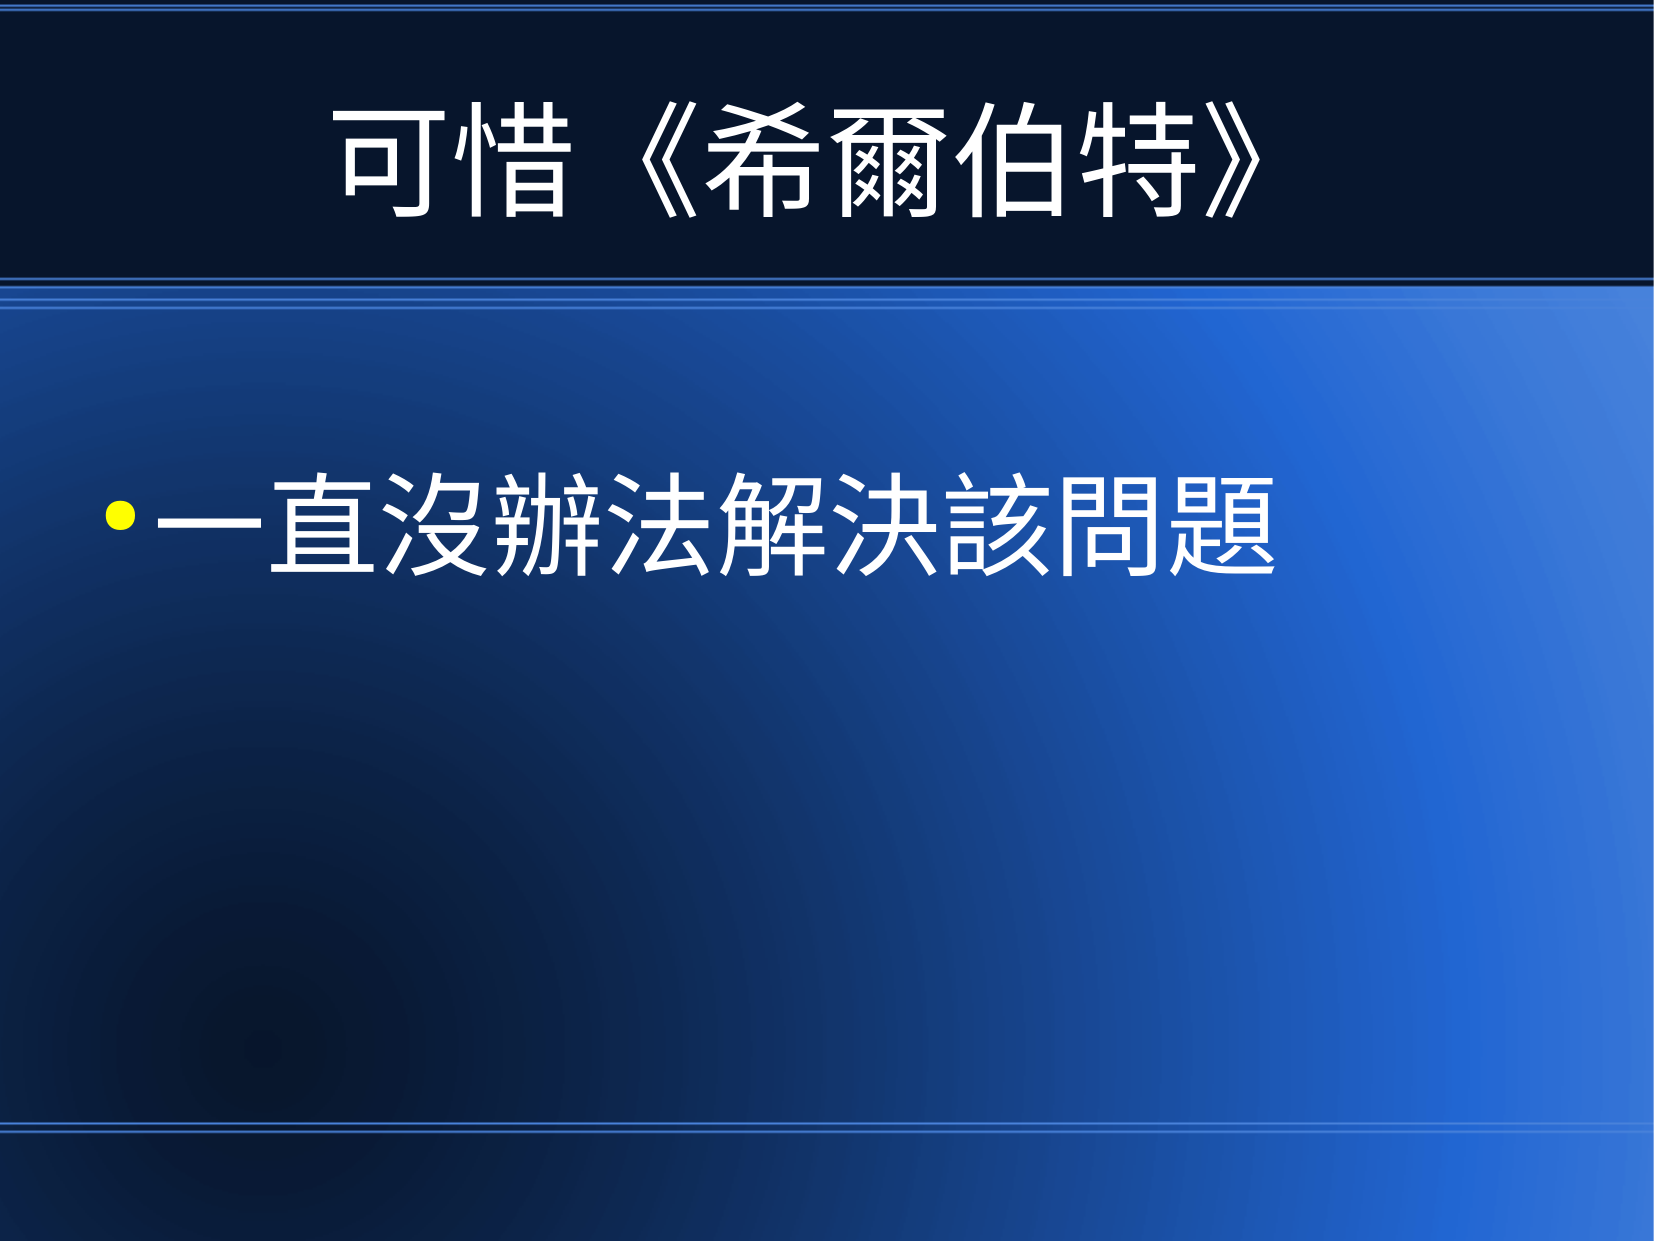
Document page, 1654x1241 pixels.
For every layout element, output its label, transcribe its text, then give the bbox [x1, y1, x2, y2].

list 一直沒辦法解決該問題 [82, 355, 1571, 1241]
picture [0, 0, 1654, 1241]
title 可惜《希爾伯特》 [82, 49, 1571, 257]
